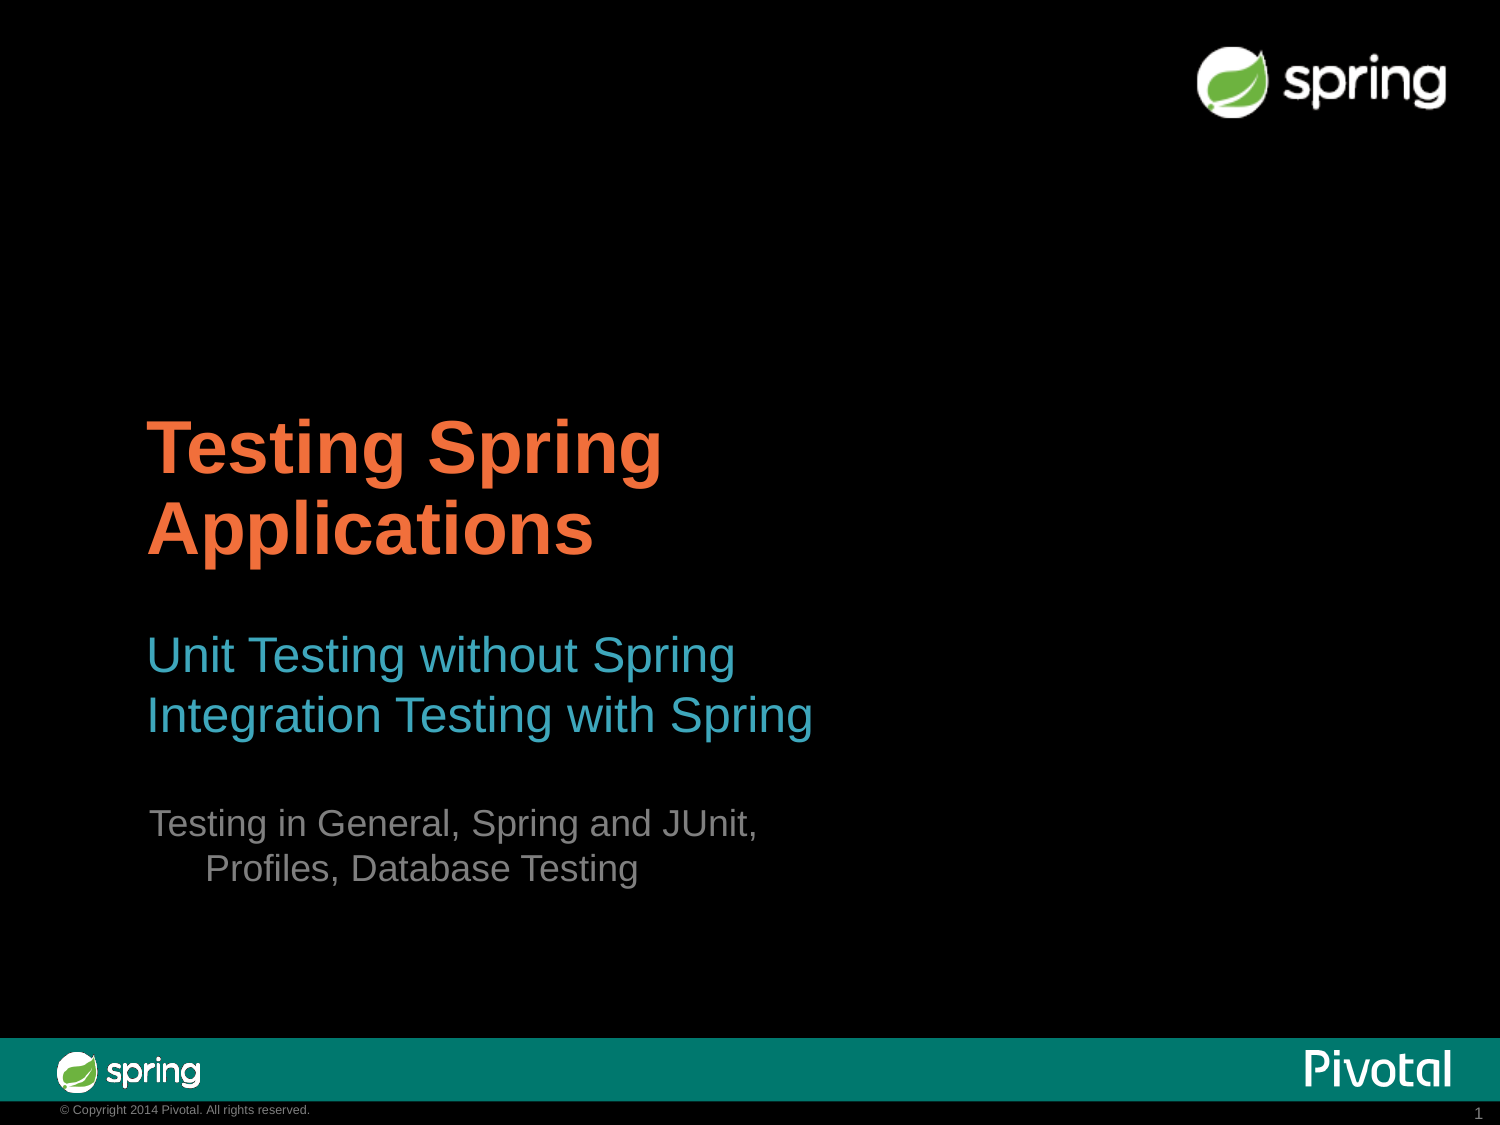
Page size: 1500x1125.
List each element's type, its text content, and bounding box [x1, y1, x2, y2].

picture [1304, 1047, 1452, 1090]
text_box Unit Testing without Spring Integration Testing with Spring [146, 622, 1139, 743]
list Testing in General, Spring and JUnit, Profiles, Database Testing [148, 798, 974, 889]
title Testing Spring Applications [146, 399, 866, 571]
picture [32, 1041, 210, 1103]
picture [1155, 28, 1465, 136]
